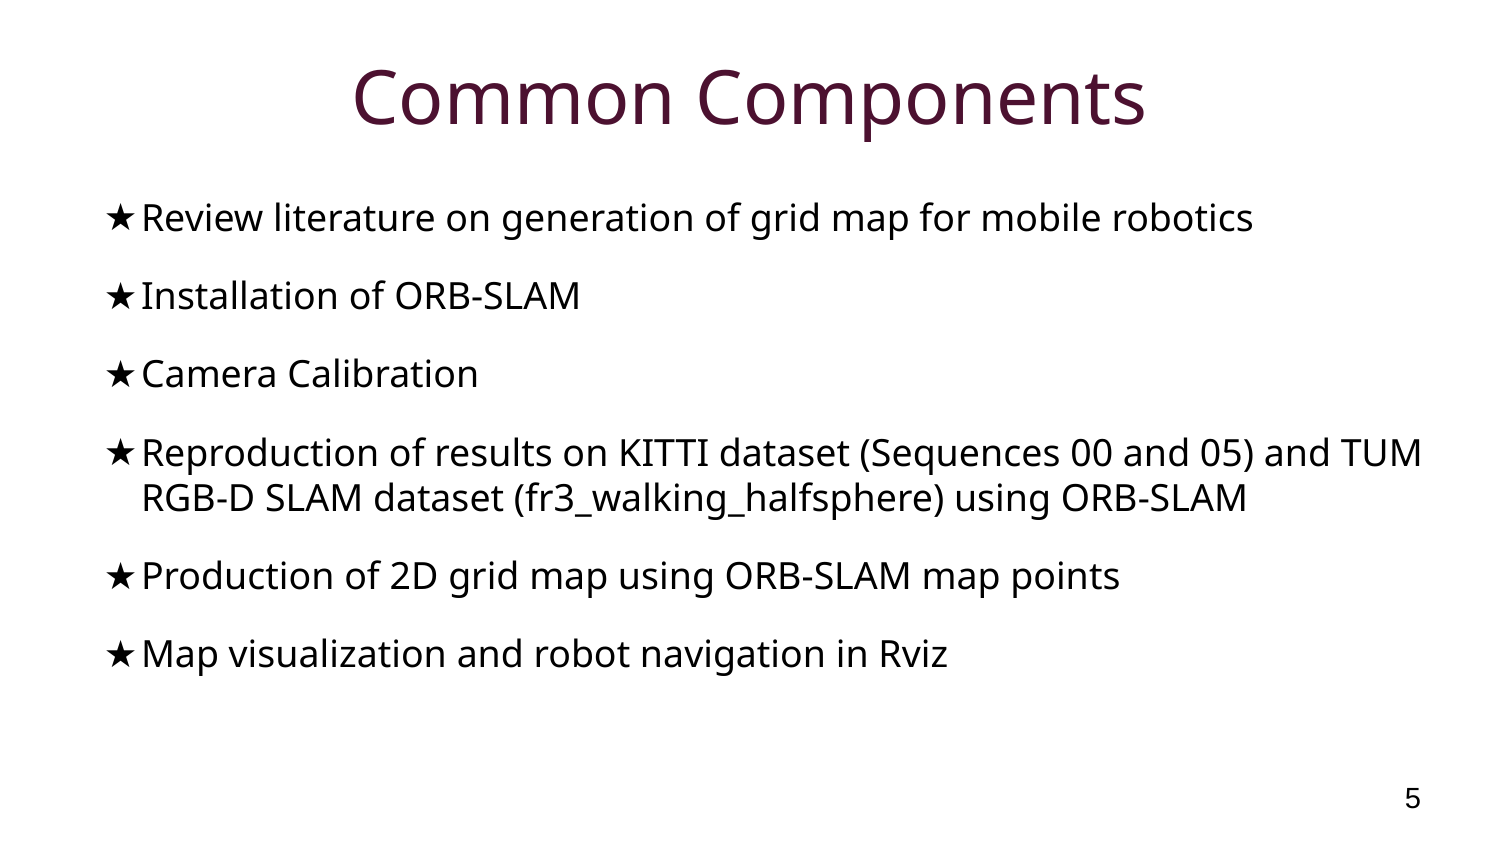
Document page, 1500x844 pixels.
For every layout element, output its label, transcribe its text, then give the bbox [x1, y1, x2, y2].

slide_number <number> [1389, 764, 1480, 830]
title Common Components [51, 34, 1449, 137]
list Review literature on generation of grid map for mobile robotics Installation of ORB-SLAM Camera Calibration Reproduction of results on KITTI dataset (Sequences 00 and 05) and TUM RGB-D SLAM dataset (fr3_walking_halfsphere) using ORB-SLAM Production of 2D grid map using ORB-SLAM map points Map visualization and robot navigation in Rviz [51, 178, 1449, 792]
